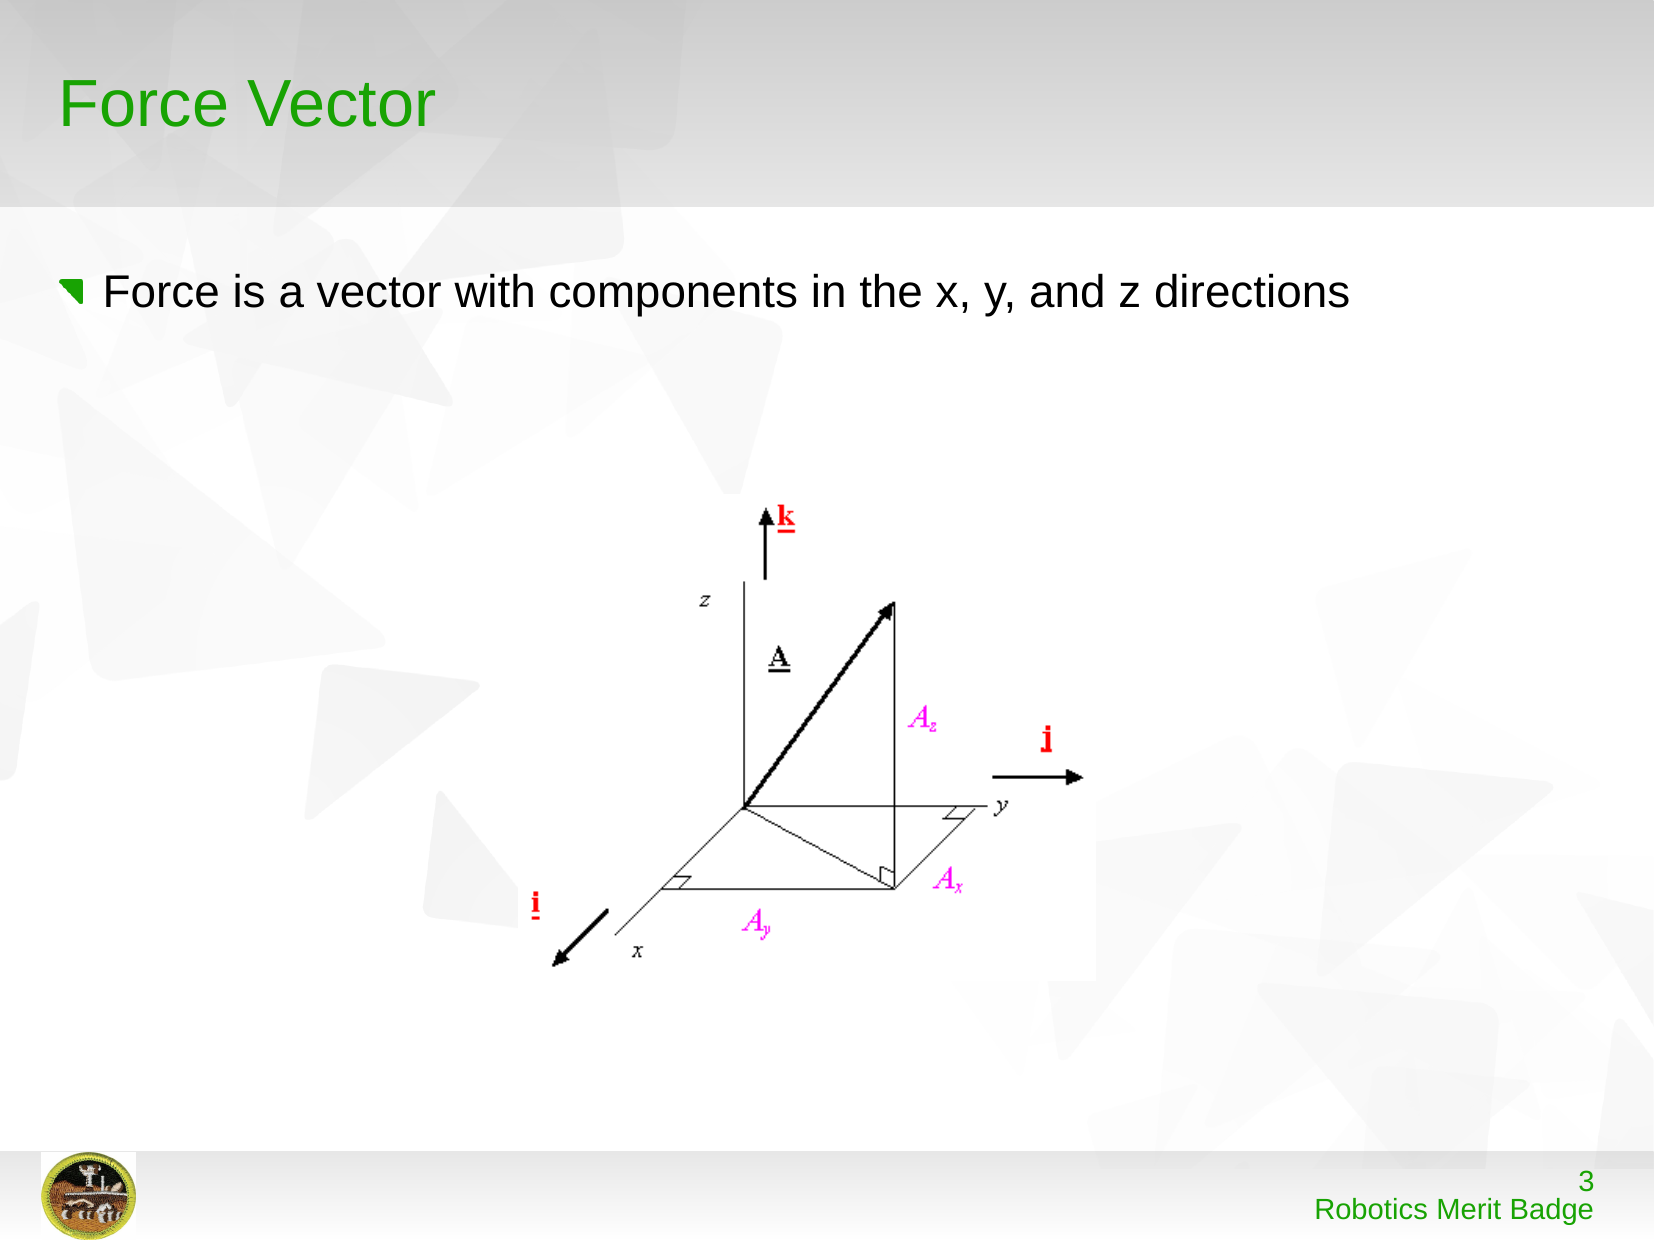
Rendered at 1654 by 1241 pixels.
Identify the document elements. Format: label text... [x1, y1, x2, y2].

picture [0, 0, 1654, 1169]
list Force is a vector with components in the x, y, and z directions [59, 265, 1595, 346]
title Force Vector [59, 29, 1595, 178]
picture [41, 1152, 136, 1240]
